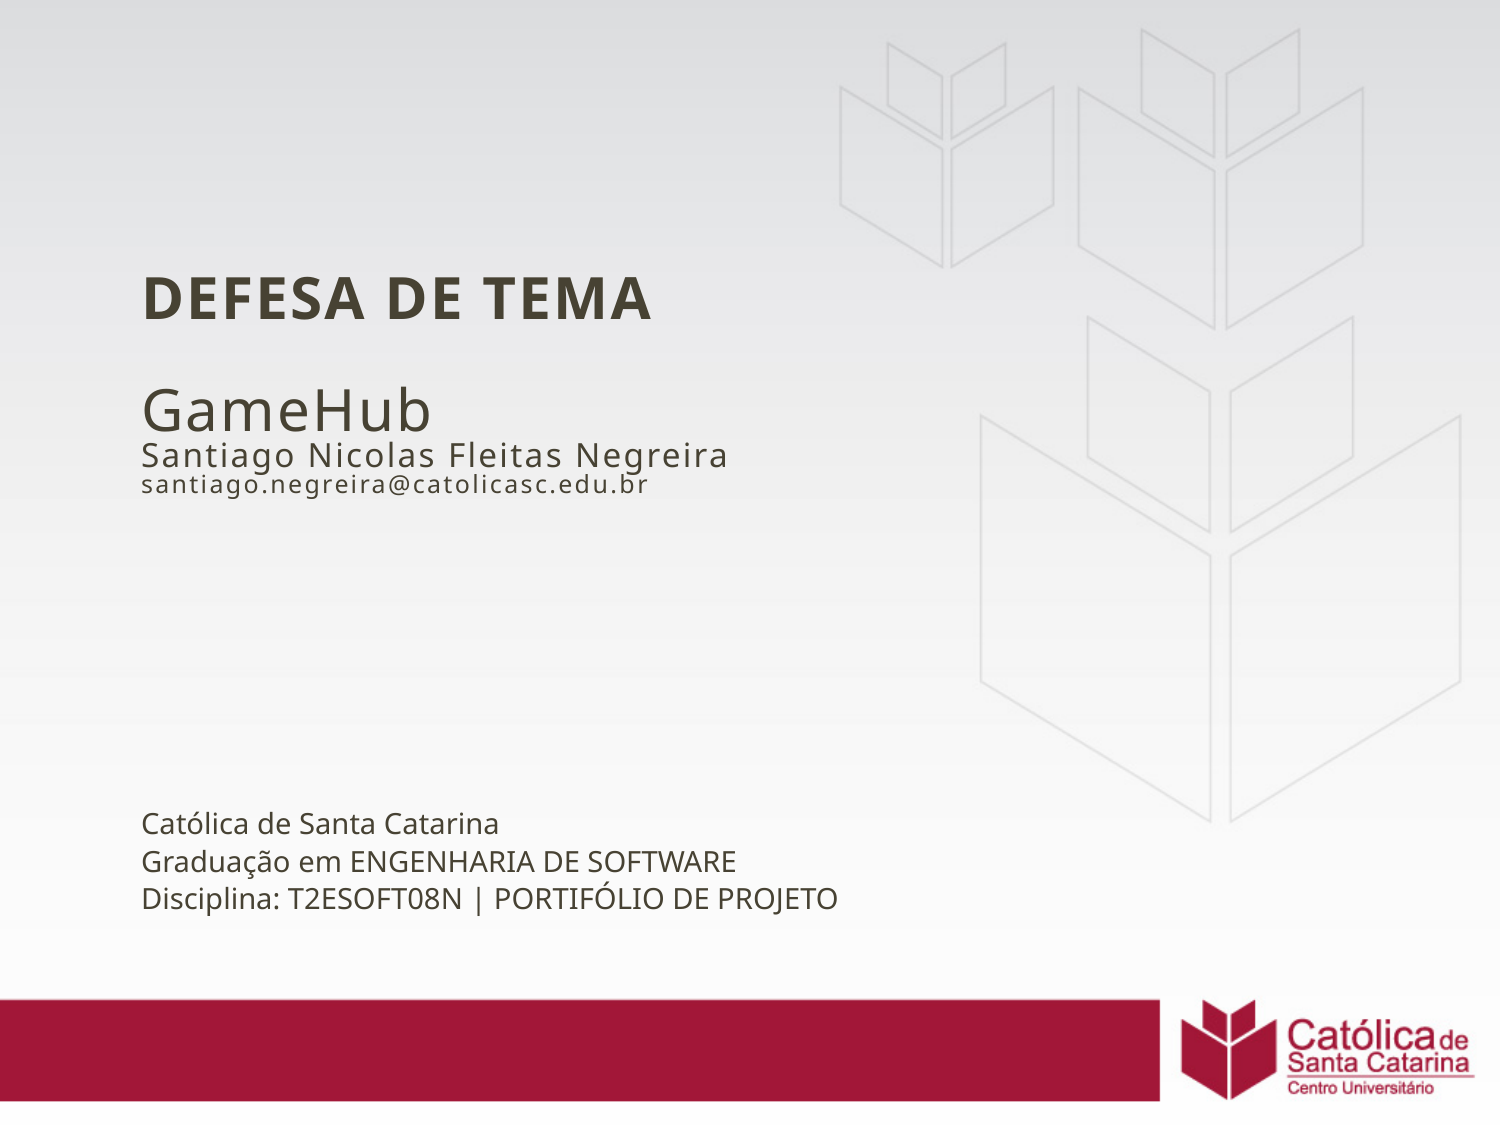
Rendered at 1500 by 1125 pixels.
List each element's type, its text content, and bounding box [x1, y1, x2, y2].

title DEFESA DE TEMA GameHub Santiago Nicolas Fleitas Negreira santiago.negreira@catolicasc.edu.br [126, 267, 1471, 525]
picture [0, 0, 1500, 1125]
list Católica de Santa Catarina Graduação em ENGENHARIA DE SOFTWARE Disciplina: T2ESOFT08N | PORTIFÓLIO DE PROJETO [126, 525, 1471, 923]
